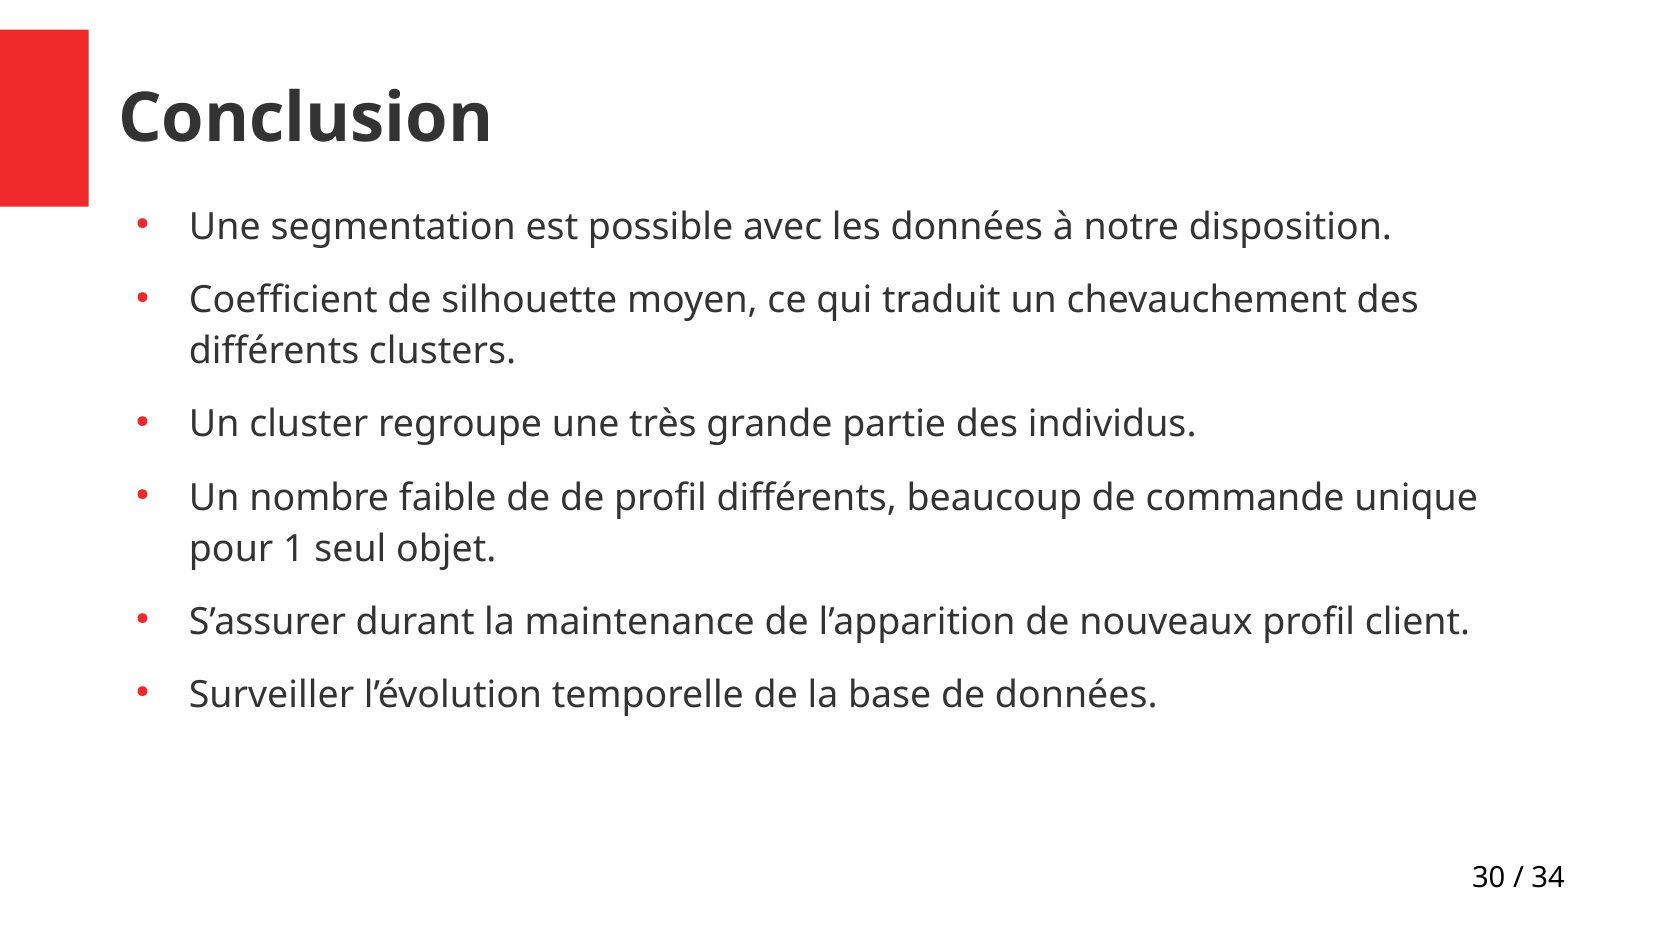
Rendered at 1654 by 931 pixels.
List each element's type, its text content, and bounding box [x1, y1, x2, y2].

list Une segmentation est possible avec les données à notre disposition. Coefficient de silhouette moyen, ce qui traduit un chevauchement des différents clusters. Un cluster regroupe une très grande partie des individus. Un nombre faible de de profil différents, beaucoup de commande unique pour 1 seul objet. S’assurer durant la maintenance de l’apparition de nouveaux profil client. Surveiller l’évolution temporelle de la base de données. [118, 118, 1536, 739]
title Conclusion [118, 37, 1571, 193]
